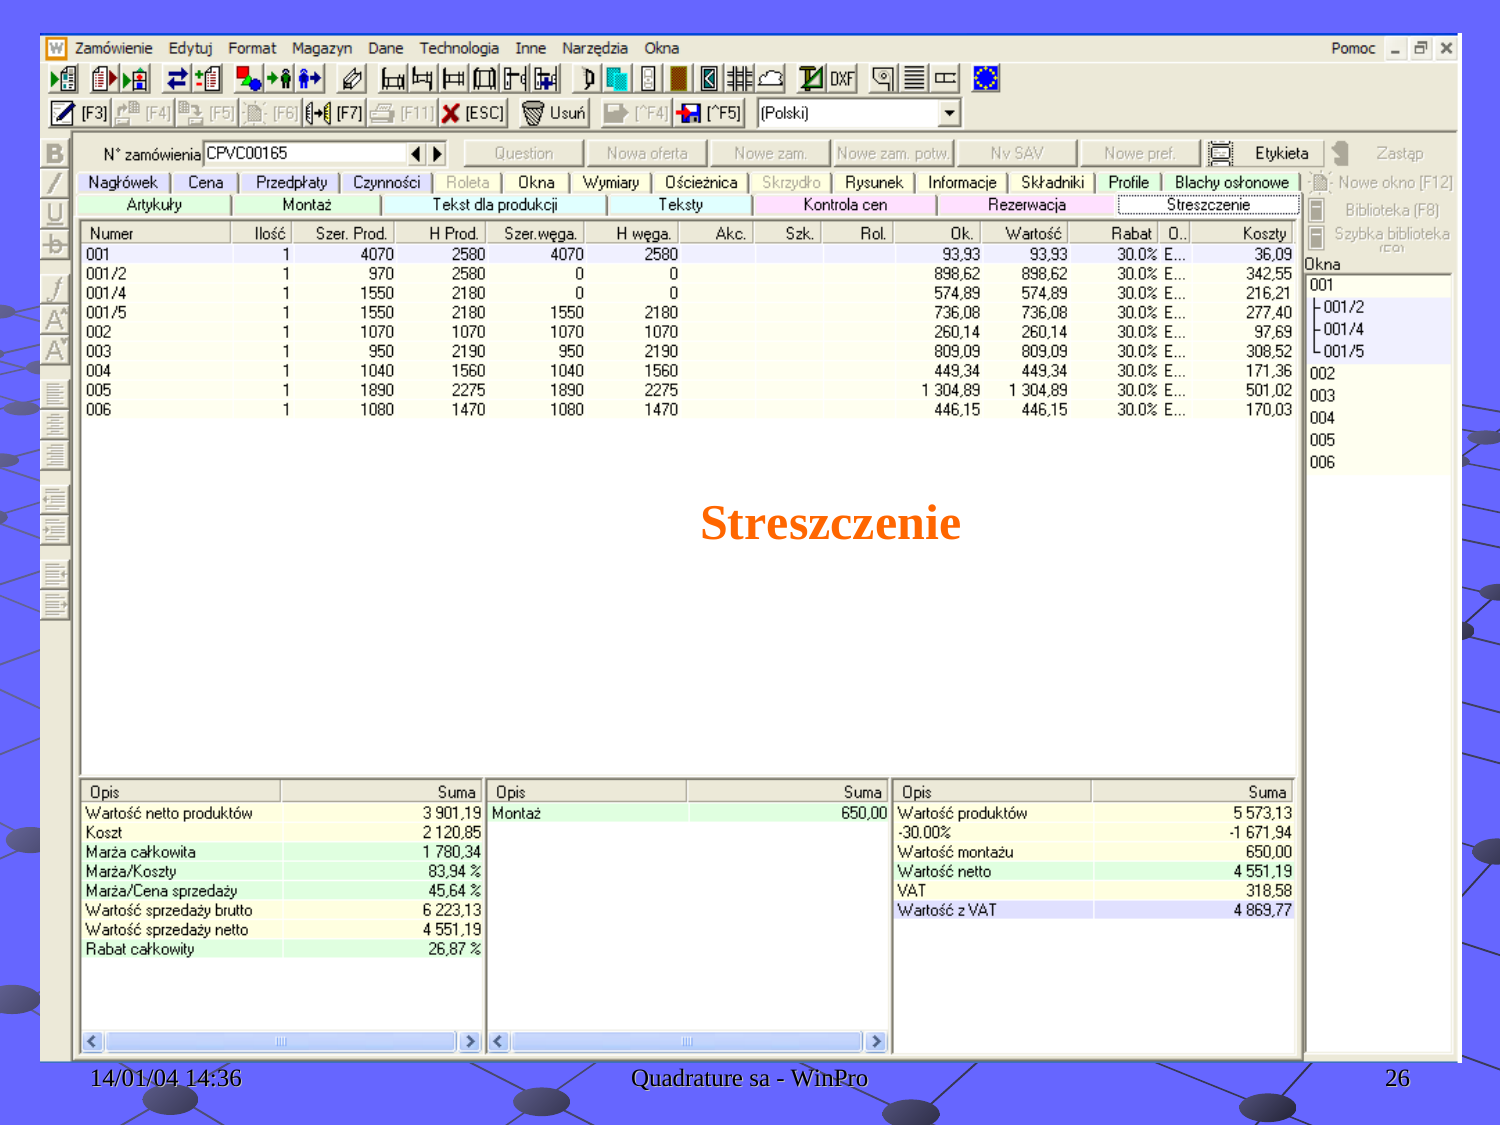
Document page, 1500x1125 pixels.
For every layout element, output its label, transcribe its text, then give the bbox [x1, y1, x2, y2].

text_box Streszczenie [700, 498, 963, 550]
picture [40, 33, 1462, 1063]
